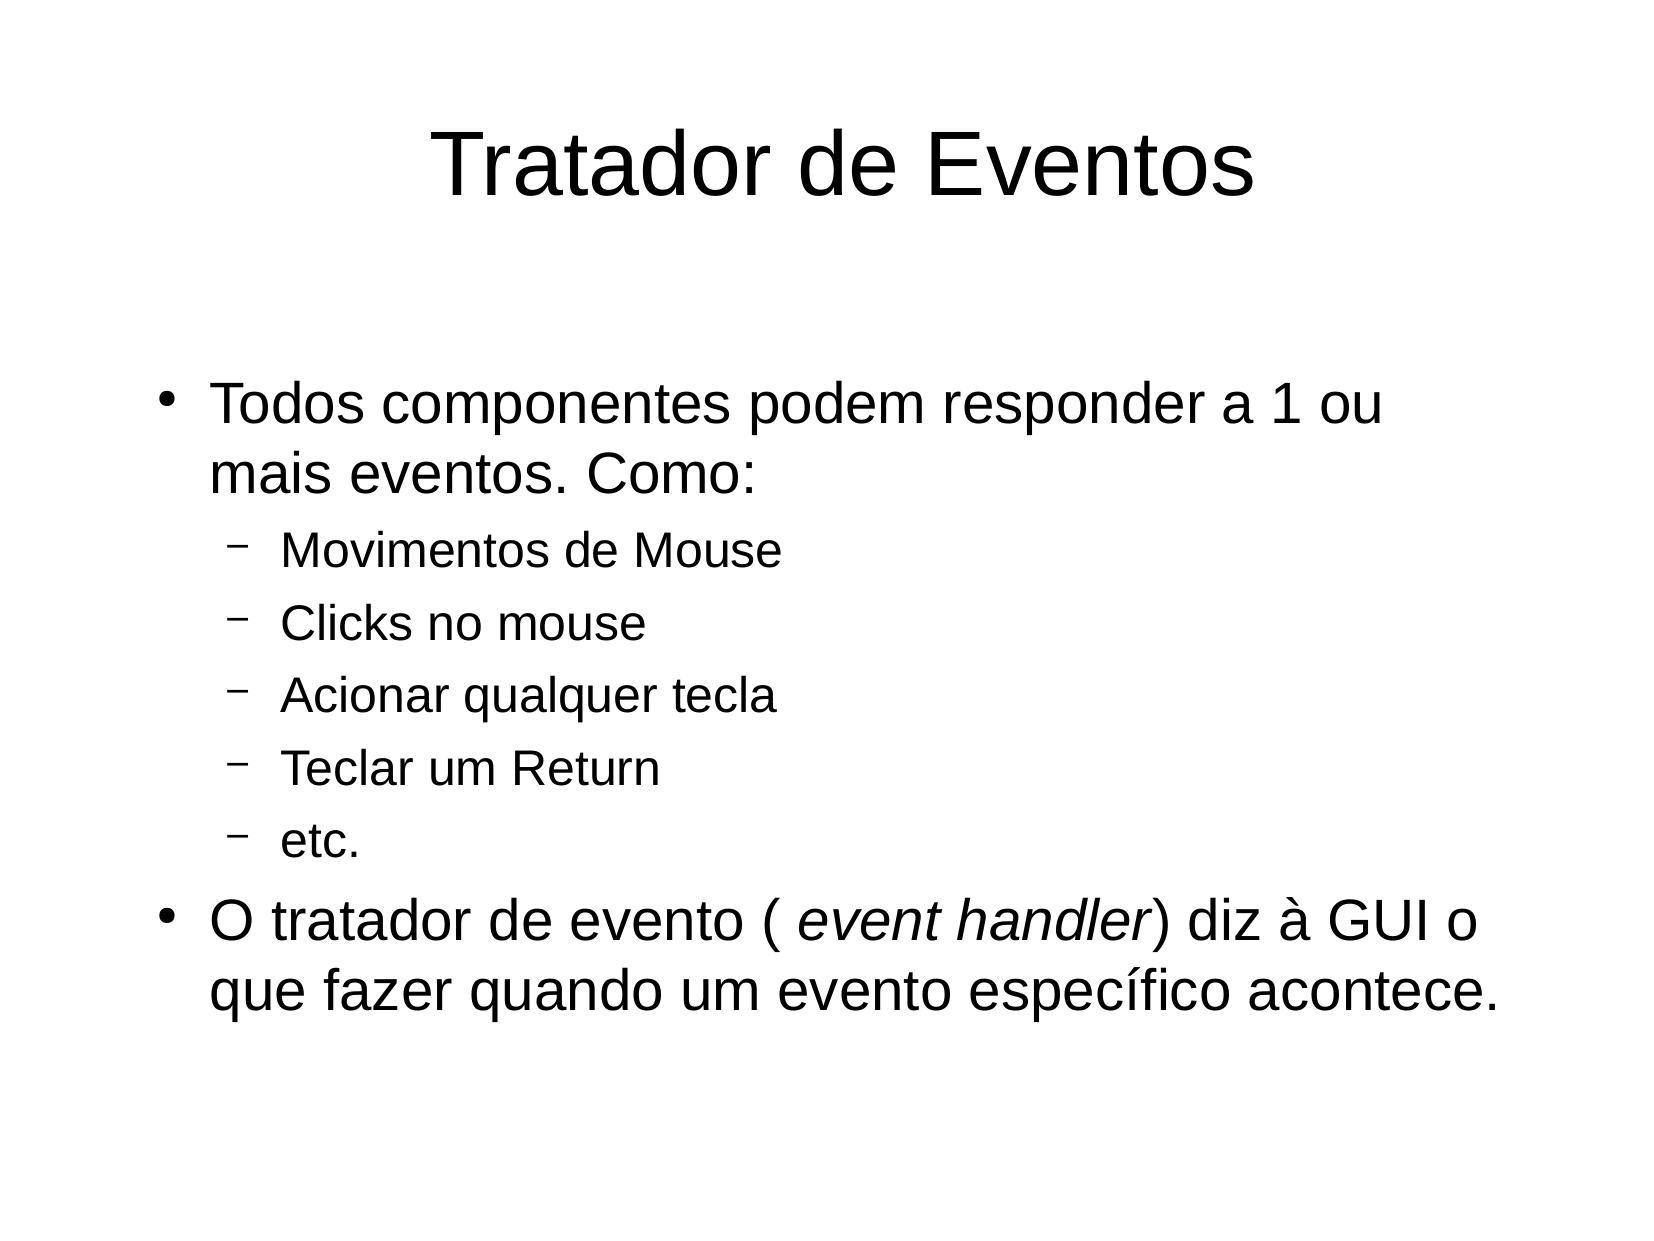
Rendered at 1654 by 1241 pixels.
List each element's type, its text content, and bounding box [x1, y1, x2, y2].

title Tratador de Eventos [124, 96, 1530, 332]
list Todos componentes podem responder a 1 ou mais eventos. Como: Movimentos de Mouse Clicks no mouse Acionar qualquer tecla Teclar um Return etc. O tratador de evento ( event handler) diz à GUI o que fazer quando um evento específico acontece. [124, 358, 1530, 1115]
